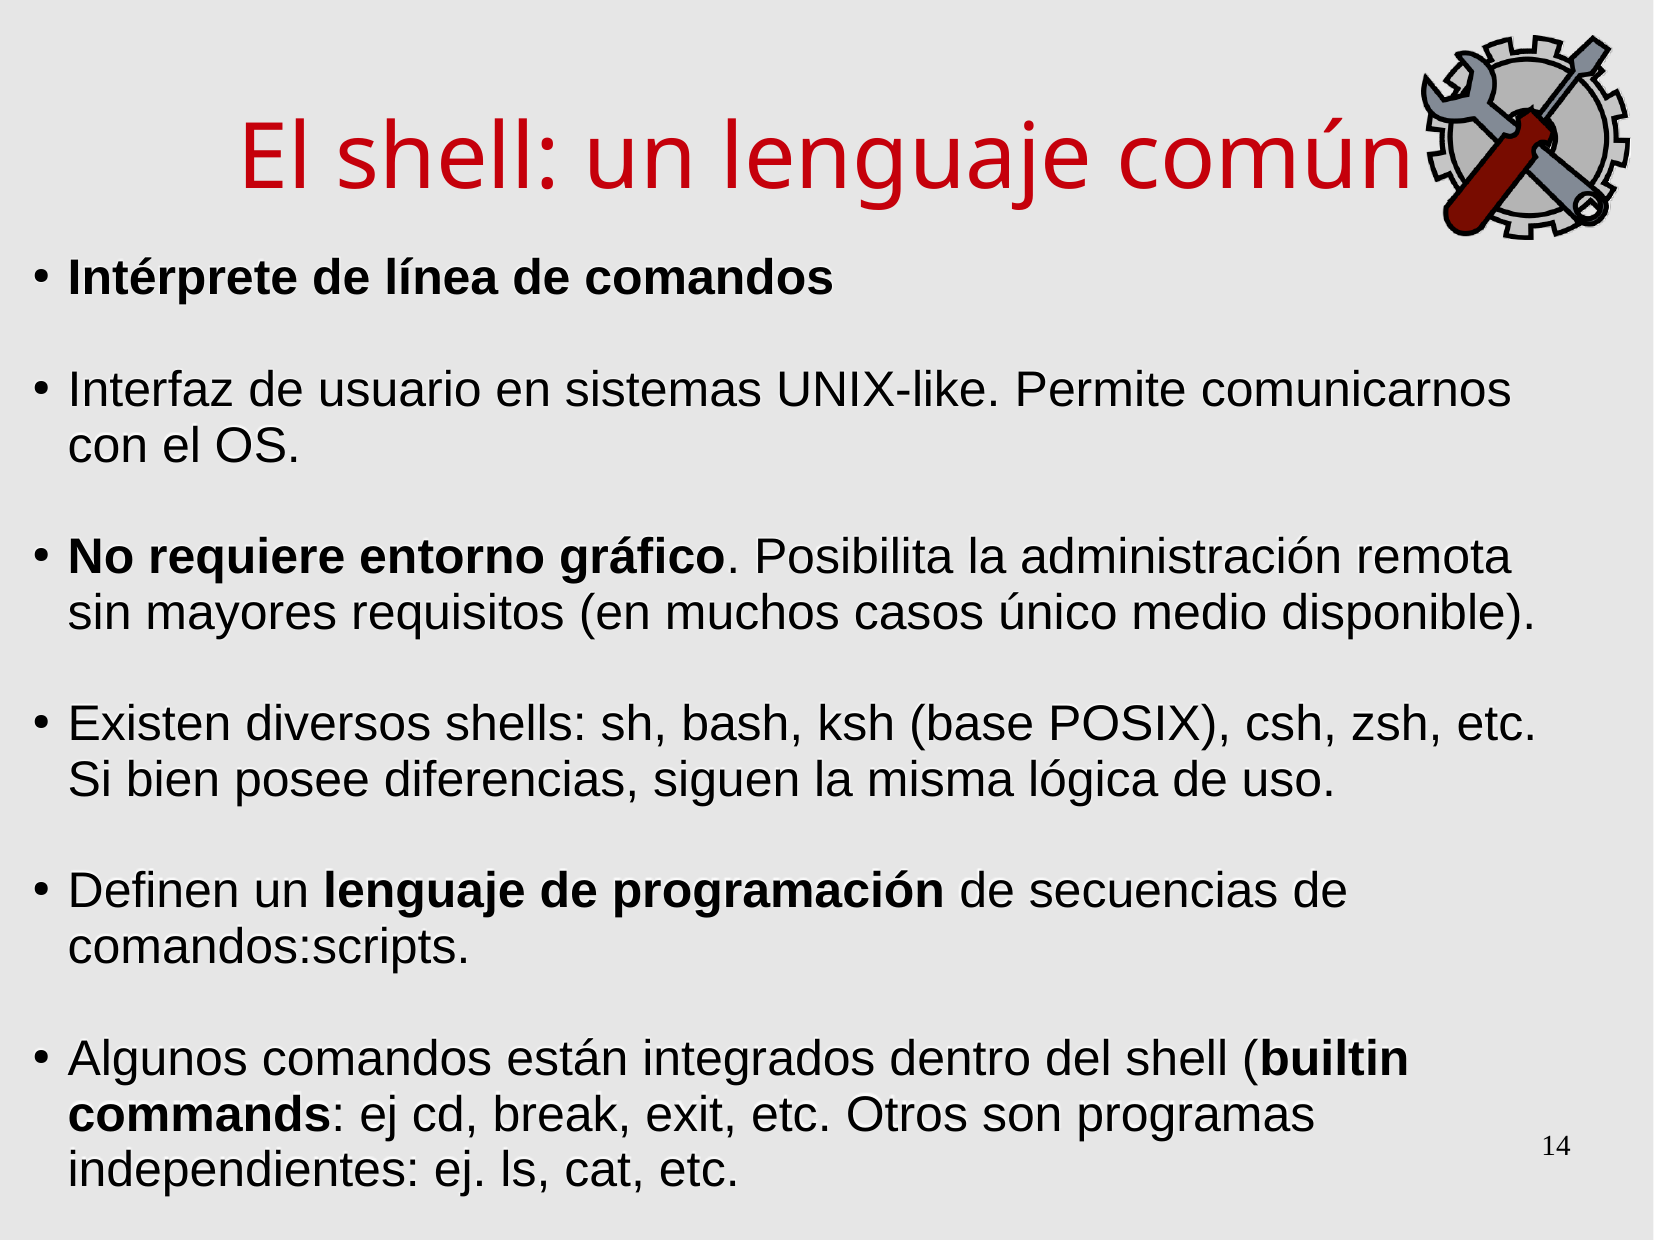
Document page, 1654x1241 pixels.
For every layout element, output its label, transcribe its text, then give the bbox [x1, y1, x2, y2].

text_box Intérprete de línea de comandos Interfaz de usuario en sistemas UNIX-like. Permite comunicarnos con el OS. No requiere entorno gráfico. Posibilita la administración remota sin mayores requisitos (en muchos casos único medio disponible). Existen diversos shells: sh, bash, ksh (base POSIX), csh, zsh, etc. Si bien posee diferencias, siguen la misma lógica de uso. Definen un lenguaje de programación de secuencias de comandos:scripts. Algunos comandos están integrados dentro del shell (builtin commands: ej cd, break, exit, etc. Otros son programas independientes: ej. ls, cat, etc. [17, 242, 1568, 1241]
picture [1421, 35, 1630, 240]
title El shell: un lenguaje común [82, 49, 1571, 257]
